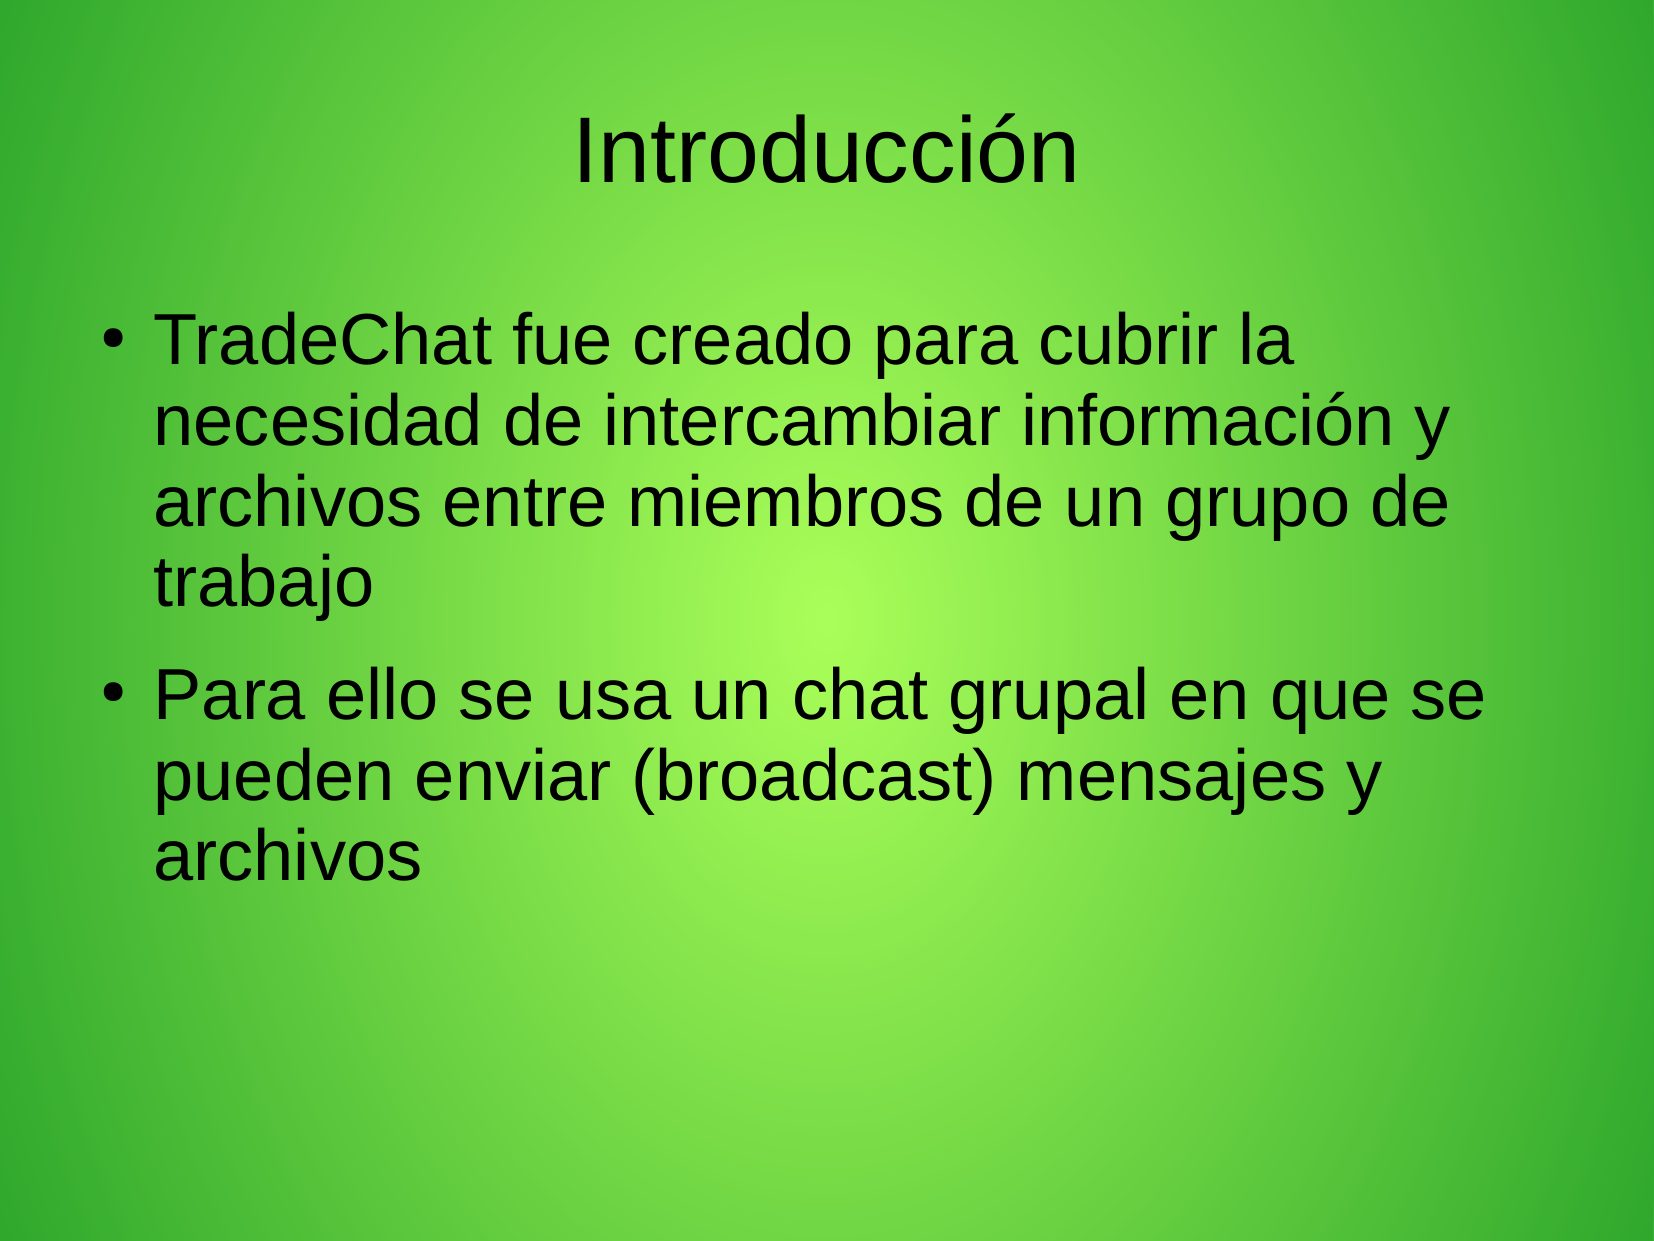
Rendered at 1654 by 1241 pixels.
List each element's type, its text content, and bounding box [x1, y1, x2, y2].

title Introducción [82, 47, 1571, 252]
list TradeChat fue creado para cubrir la necesidad de intercambiar información y archivos entre miembros de un grupo de trabajo Para ello se usa un chat grupal en que se pueden enviar (broadcast) mensajes y archivos [82, 299, 1571, 1019]
